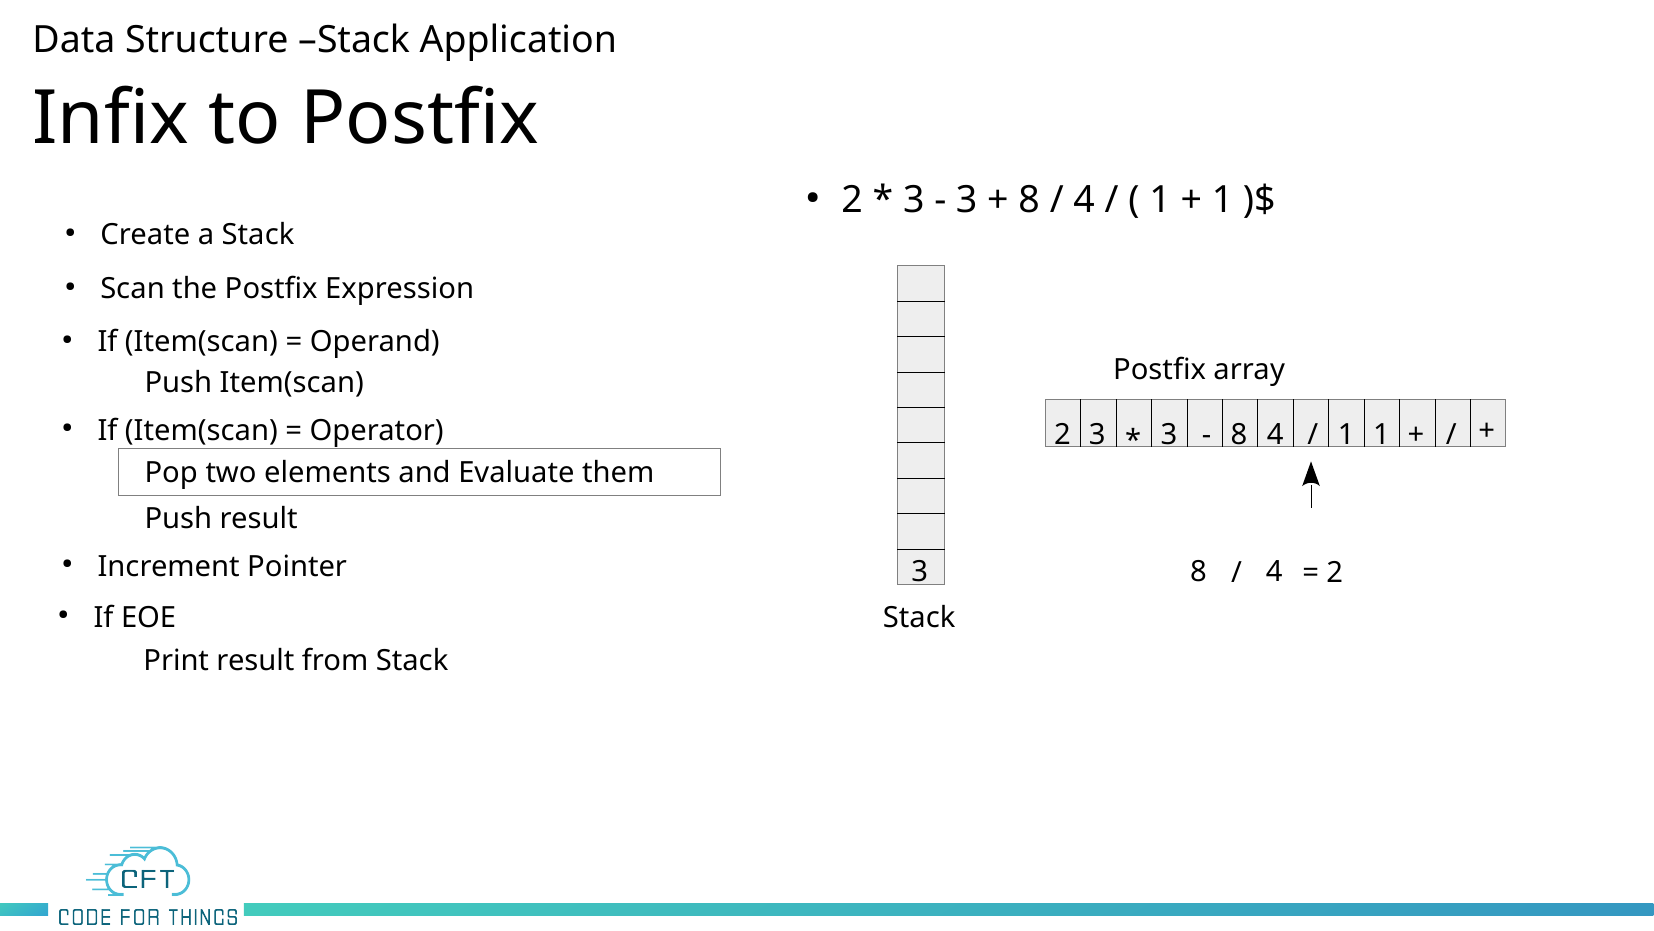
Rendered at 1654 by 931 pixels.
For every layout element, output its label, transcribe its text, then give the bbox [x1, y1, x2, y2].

text_box [897, 337, 945, 372]
text_box / [1216, 543, 1256, 593]
text_box [897, 514, 945, 543]
text_box - [1187, 405, 1236, 455]
text_box 2 * 3 - 3 + 8 / 4 / ( 1 + 1 )$ [791, 165, 1377, 225]
text_box [897, 265, 945, 301]
picture [59, 846, 237, 925]
text_box 3 [896, 543, 945, 593]
text_box 3 [1145, 405, 1187, 455]
text_box [1081, 399, 1116, 405]
text_box 8 [1236, 405, 1252, 455]
text_box [1045, 399, 1080, 405]
text_box [1294, 399, 1328, 405]
text_box Scan the Postfix Expression [50, 259, 537, 319]
title Data Structure –Stack Application Infix to Postfix [32, 12, 1536, 166]
text_box 4 [1256, 543, 1287, 593]
text_box [897, 373, 945, 407]
text_box [1258, 399, 1293, 405]
text_box 2 [1039, 405, 1074, 455]
text_box Stack [868, 588, 979, 638]
text_box [1365, 399, 1399, 405]
text_box [897, 408, 945, 442]
text_box * [1110, 411, 1159, 461]
text_box [897, 302, 945, 336]
text_box Pop two elements and Evaluate them [94, 443, 709, 502]
text_box Increment Pointer [47, 537, 621, 597]
text_box [1117, 399, 1151, 411]
text_box Create a Stack [50, 206, 355, 266]
text_box Postfix array [1098, 340, 1312, 390]
text_box 3 [1074, 405, 1123, 455]
text_box [1436, 399, 1470, 405]
text_box [1329, 399, 1364, 405]
text_box Push Item(scan) [94, 373, 426, 401]
text_box 4 [1252, 405, 1292, 455]
text_box Print result from Stack [93, 631, 615, 691]
text_box + [1407, 405, 1431, 455]
text_box + [1463, 401, 1518, 451]
text_box [1152, 399, 1187, 405]
text_box If EOE [43, 588, 375, 638]
text_box [897, 443, 945, 478]
text_box [1188, 399, 1222, 405]
text_box / [1431, 405, 1471, 455]
text_box 8 [1175, 543, 1216, 593]
text_box If (Item(scan) = Operator) [47, 401, 496, 461]
text_box [1223, 399, 1257, 405]
text_box [1400, 399, 1435, 405]
text_box / [1292, 405, 1341, 455]
text_box Push result [94, 490, 426, 550]
text_box 1 [1372, 405, 1407, 455]
text_box If (Item(scan) = Operand) [47, 312, 491, 373]
text_box 1 [1341, 405, 1372, 455]
text_box [897, 479, 945, 513]
text_box = 2 [1287, 543, 1382, 593]
text_box [709, 448, 721, 496]
